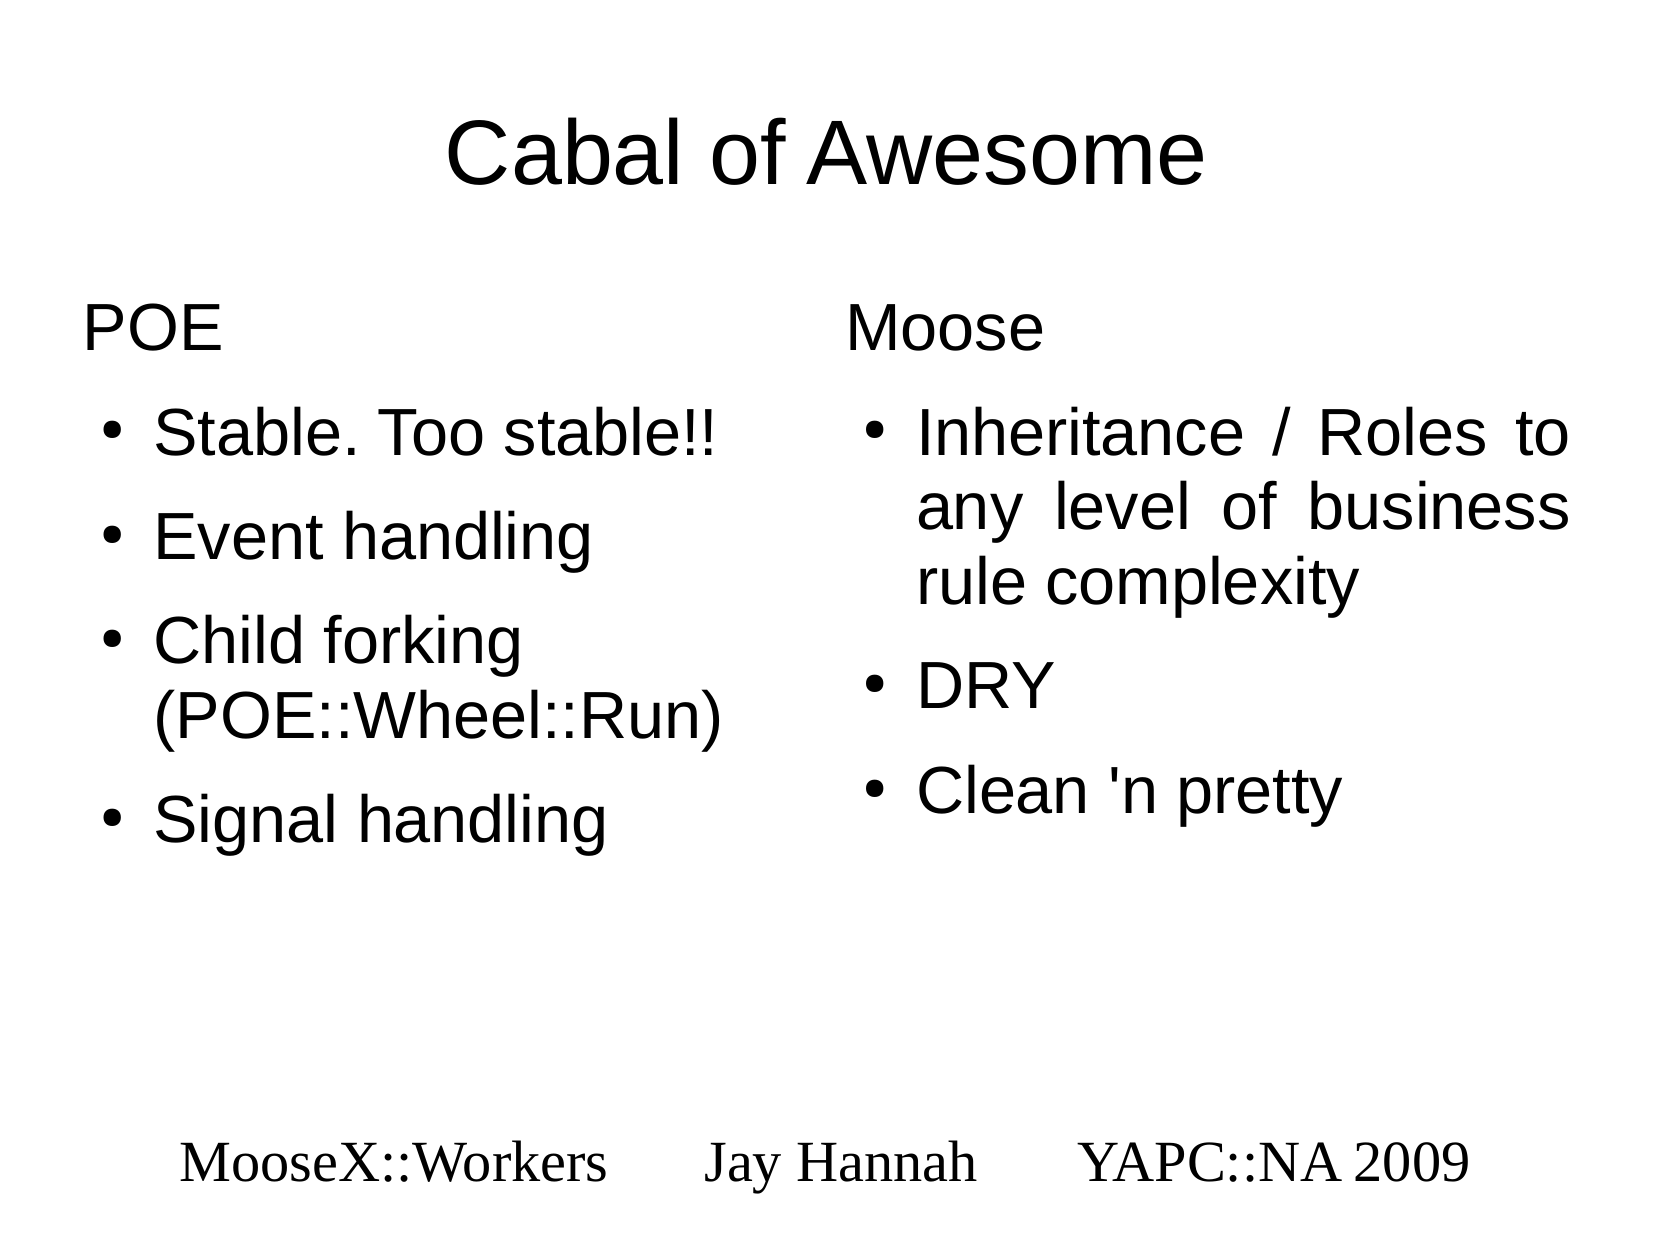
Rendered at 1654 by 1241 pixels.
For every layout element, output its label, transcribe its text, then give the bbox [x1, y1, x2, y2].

list POE Stable. Too stable!! Event handling Child forking (POE::Wheel::Run) Signal handling [82, 290, 809, 1109]
title Cabal of Awesome [82, 49, 1571, 257]
list Moose Inheritance / Roles to any level of business rule complexity DRY Clean 'n pretty [845, 290, 1572, 1109]
